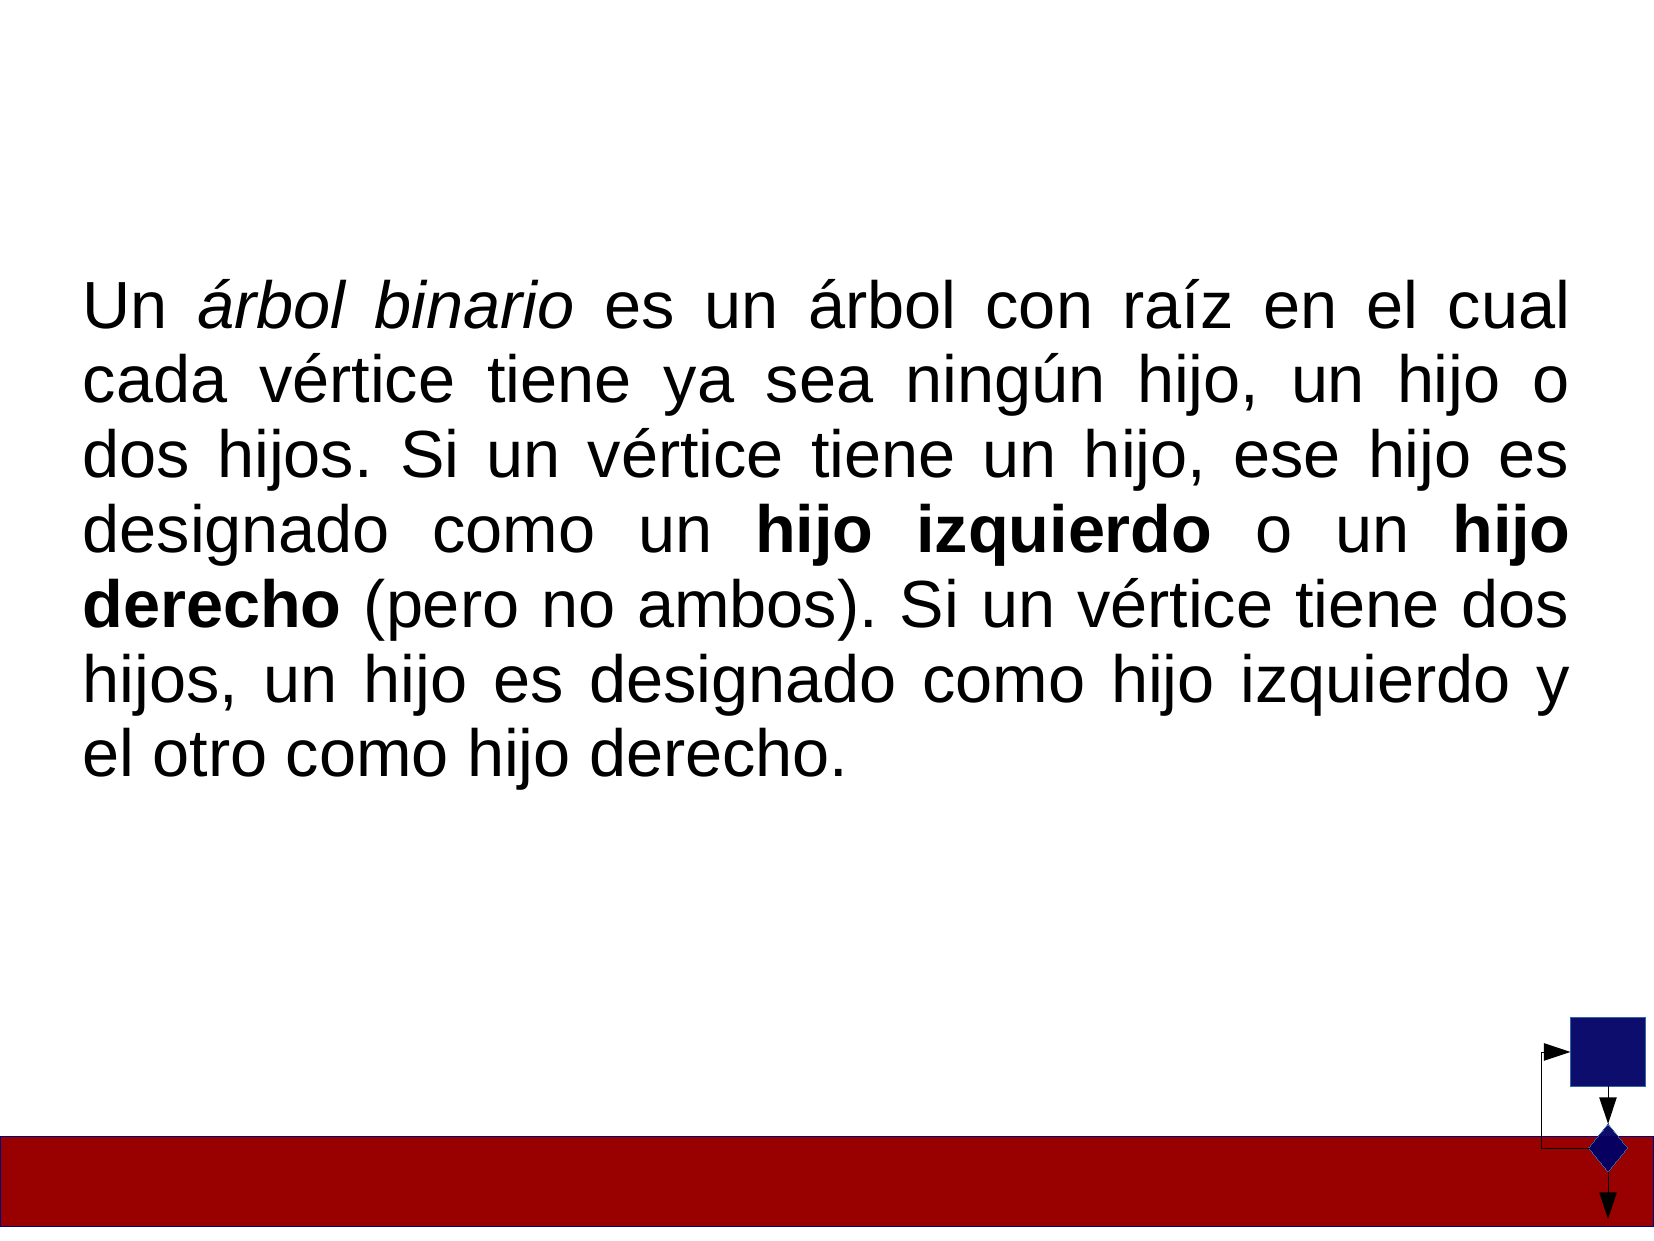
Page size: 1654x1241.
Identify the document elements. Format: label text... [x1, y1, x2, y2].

text_box [0, 1124, 1654, 1227]
subtitle Un árbol binario es un árbol con raíz en el cual cada vértice tiene ya sea ningún hijo, un hijo o dos hijos. Si un vértice tiene un hijo, ese hijo es designado como un hijo izquierdo o un hijo derecho (pero no ambos). Si un vértice tiene dos hijos, un hijo es designado como hijo izquierdo y el otro como hijo derecho. [82, 49, 1571, 1010]
text_box [1570, 1017, 1646, 1087]
